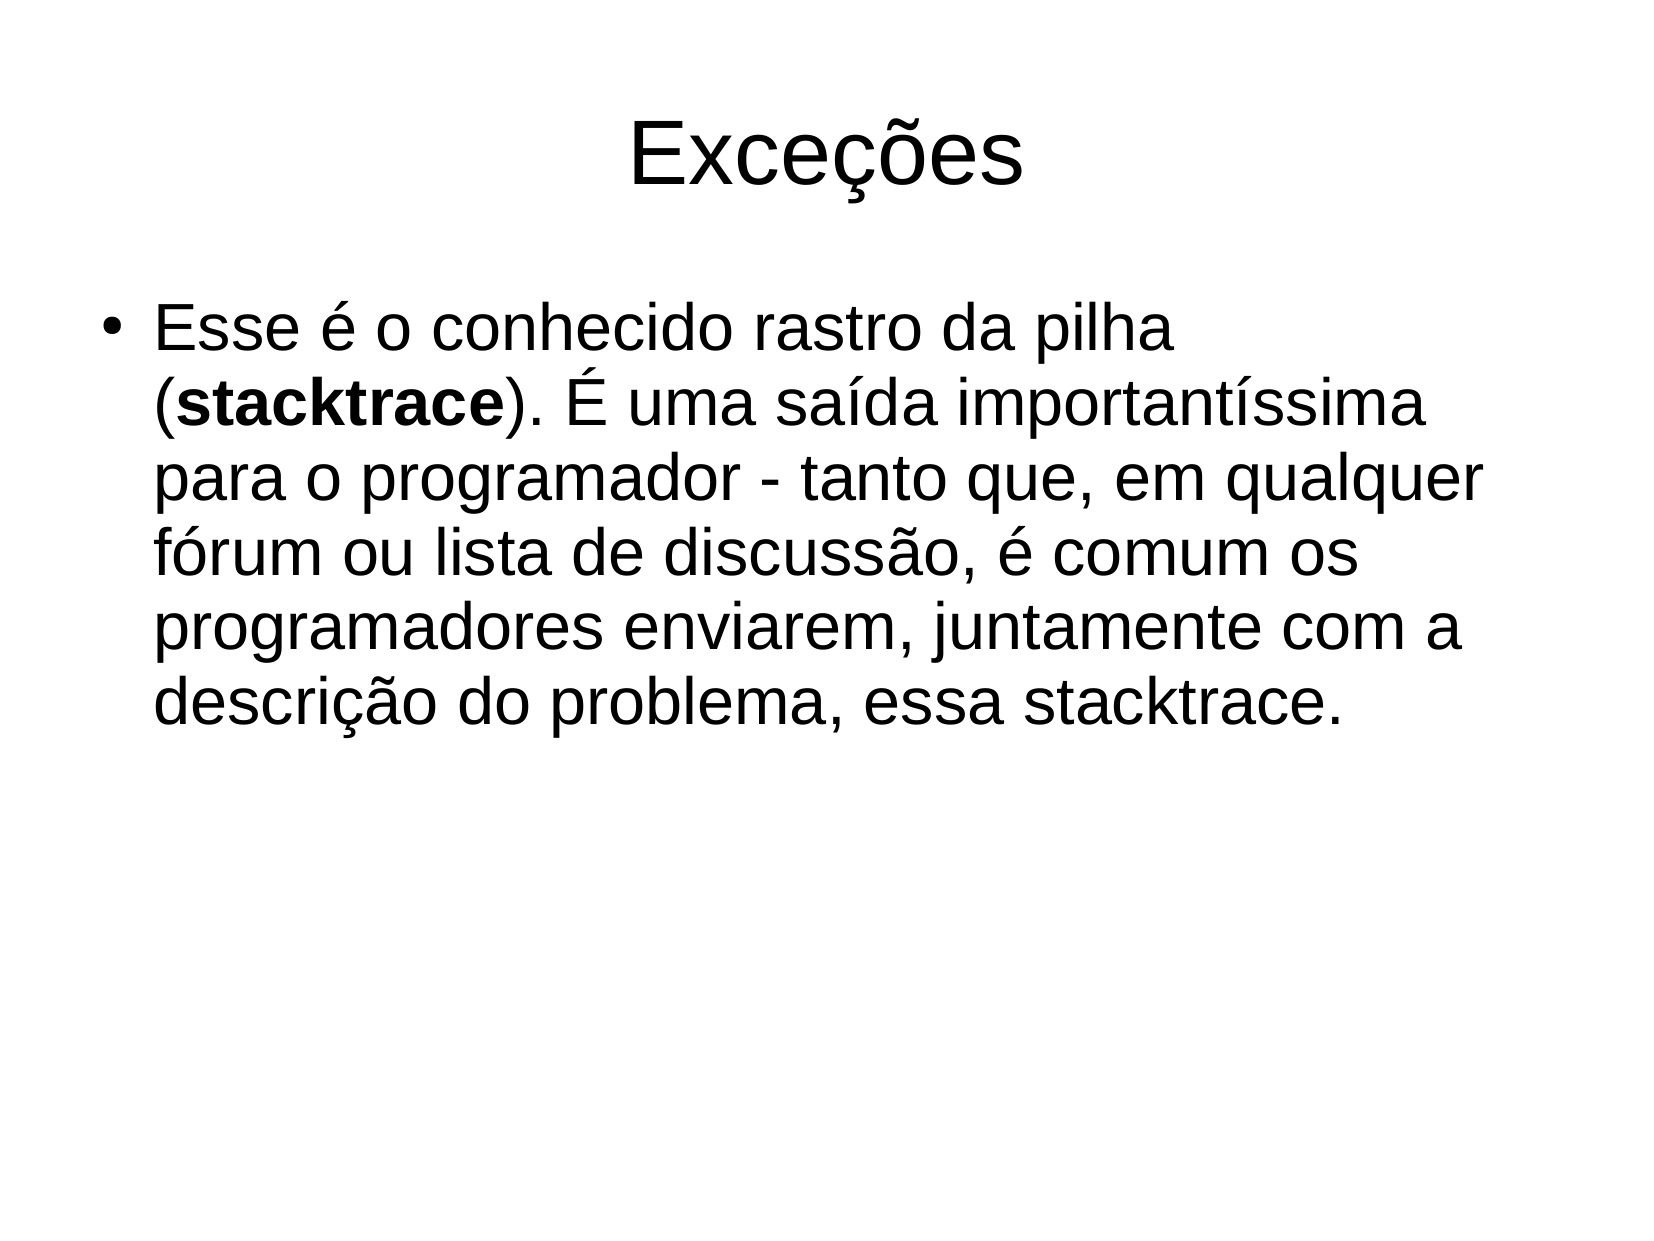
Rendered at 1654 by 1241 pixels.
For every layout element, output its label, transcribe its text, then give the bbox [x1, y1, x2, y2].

title Exceções [82, 49, 1571, 257]
list Esse é o conhecido rastro da pilha (stacktrace). É uma saída importantíssima para o programador - tanto que, em qualquer fórum ou lista de discussão, é comum os programadores enviarem, juntamente com a descrição do problema, essa stacktrace. [82, 290, 1571, 1109]
